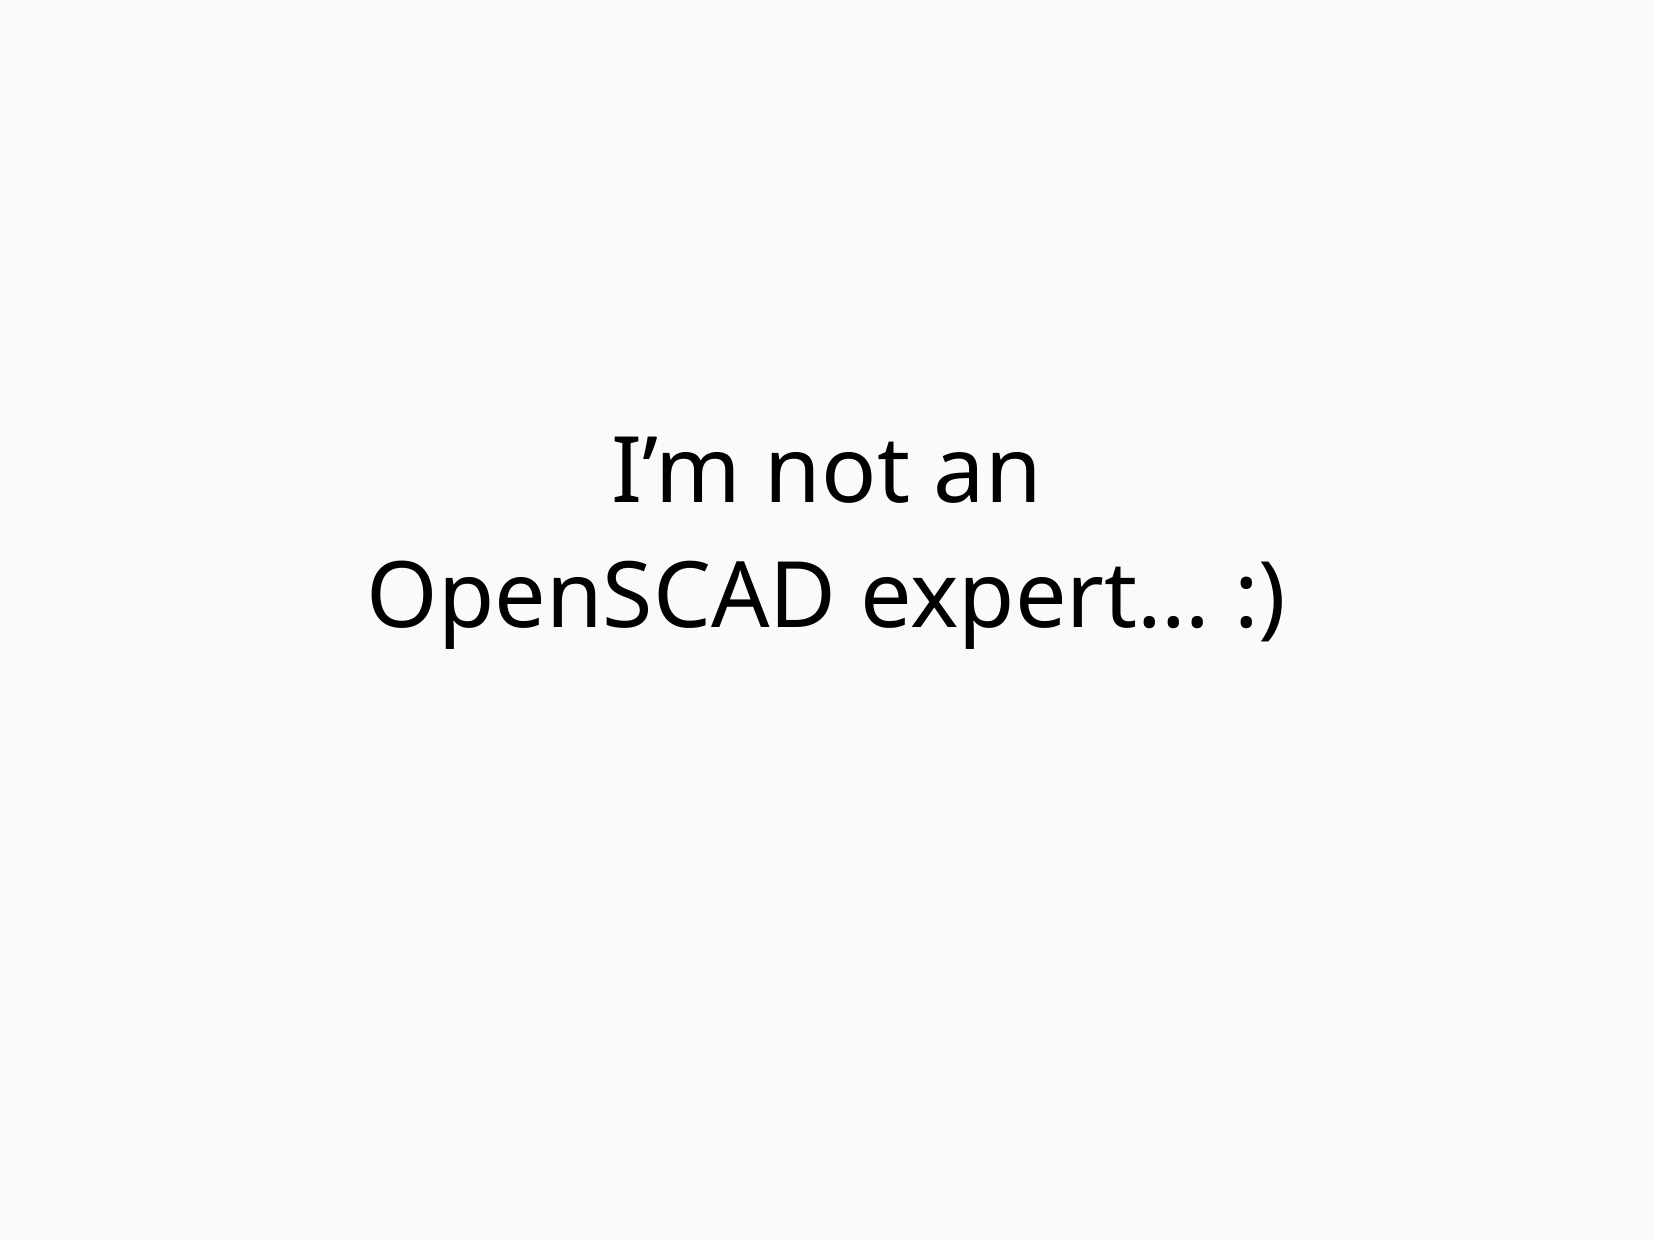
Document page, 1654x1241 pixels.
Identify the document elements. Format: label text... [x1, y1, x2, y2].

subtitle I’m not an OpenSCAD expert… :) [82, 49, 1571, 1010]
